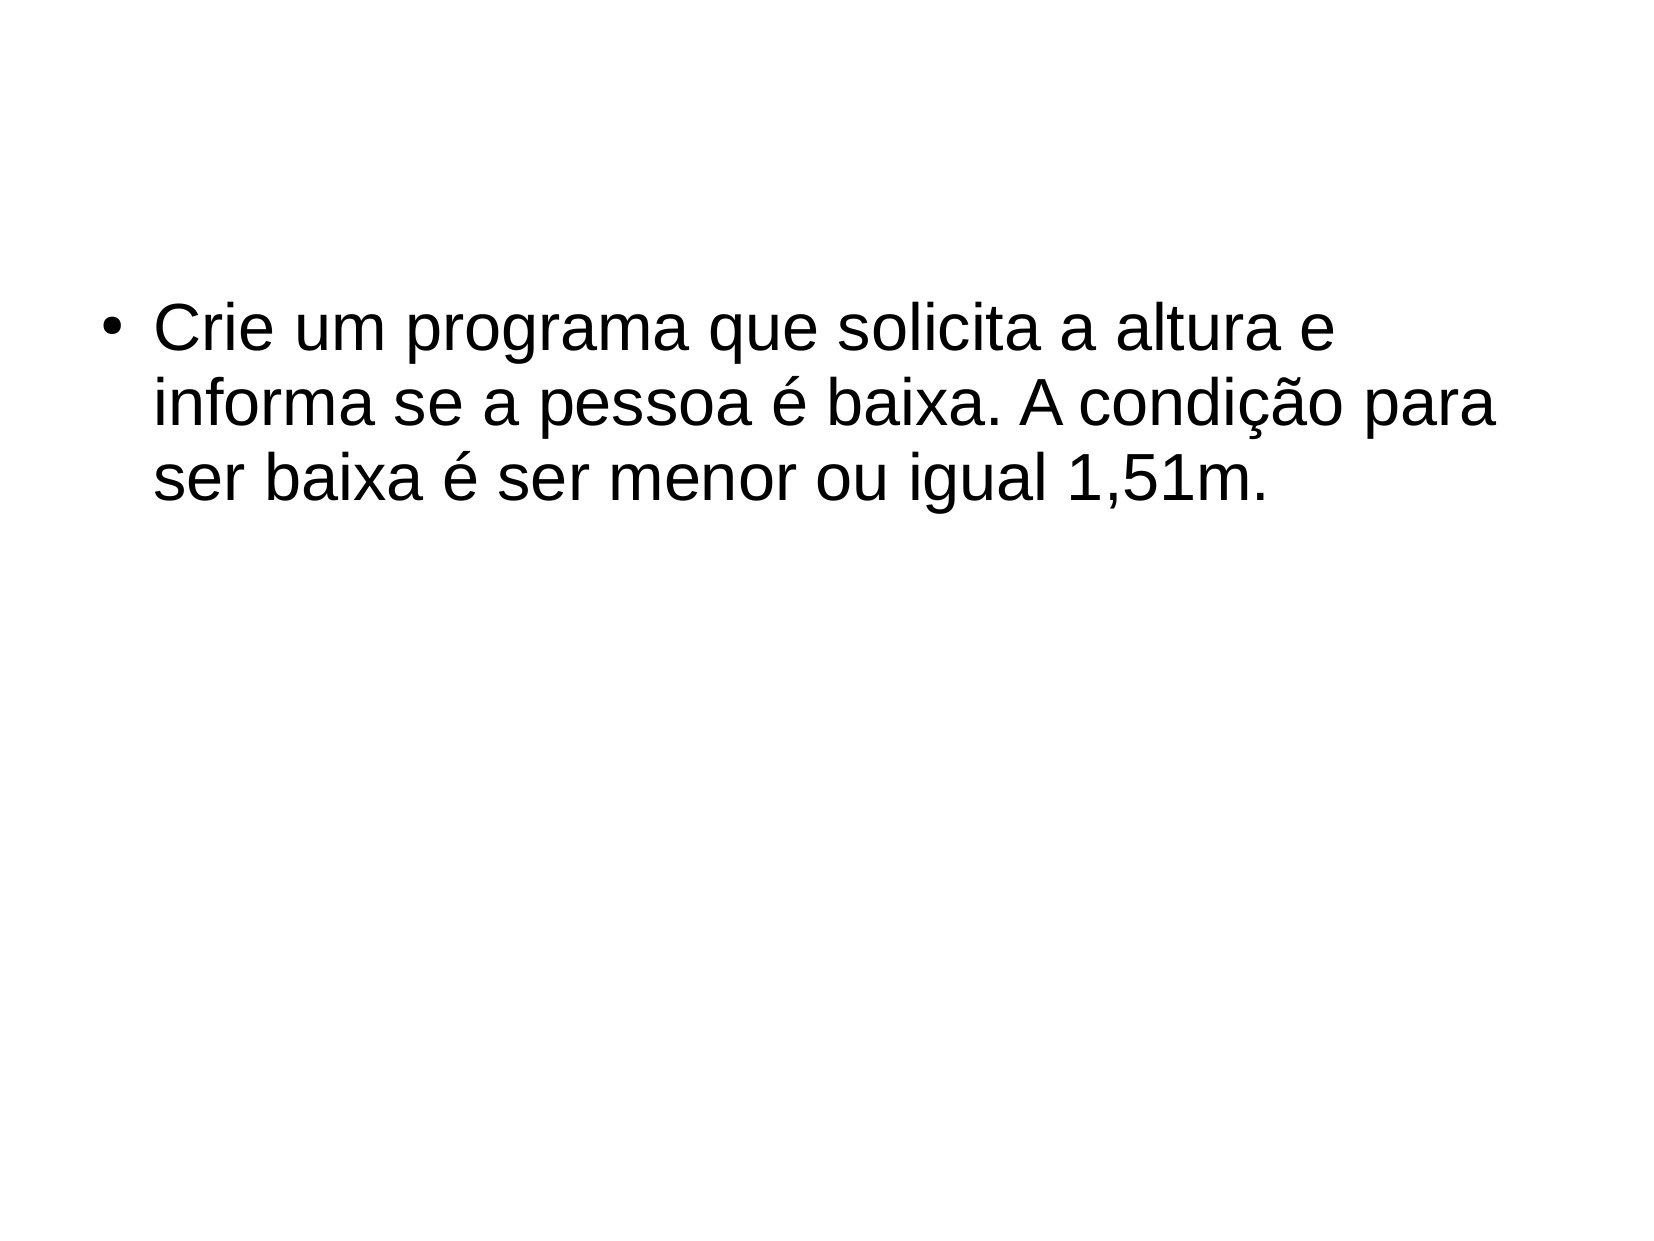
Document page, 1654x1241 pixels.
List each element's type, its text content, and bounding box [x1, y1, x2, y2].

list Crie um programa que solicita a altura e informa se a pessoa é baixa. A condição para ser baixa é ser menor ou igual 1,51m. [82, 290, 1571, 1109]
